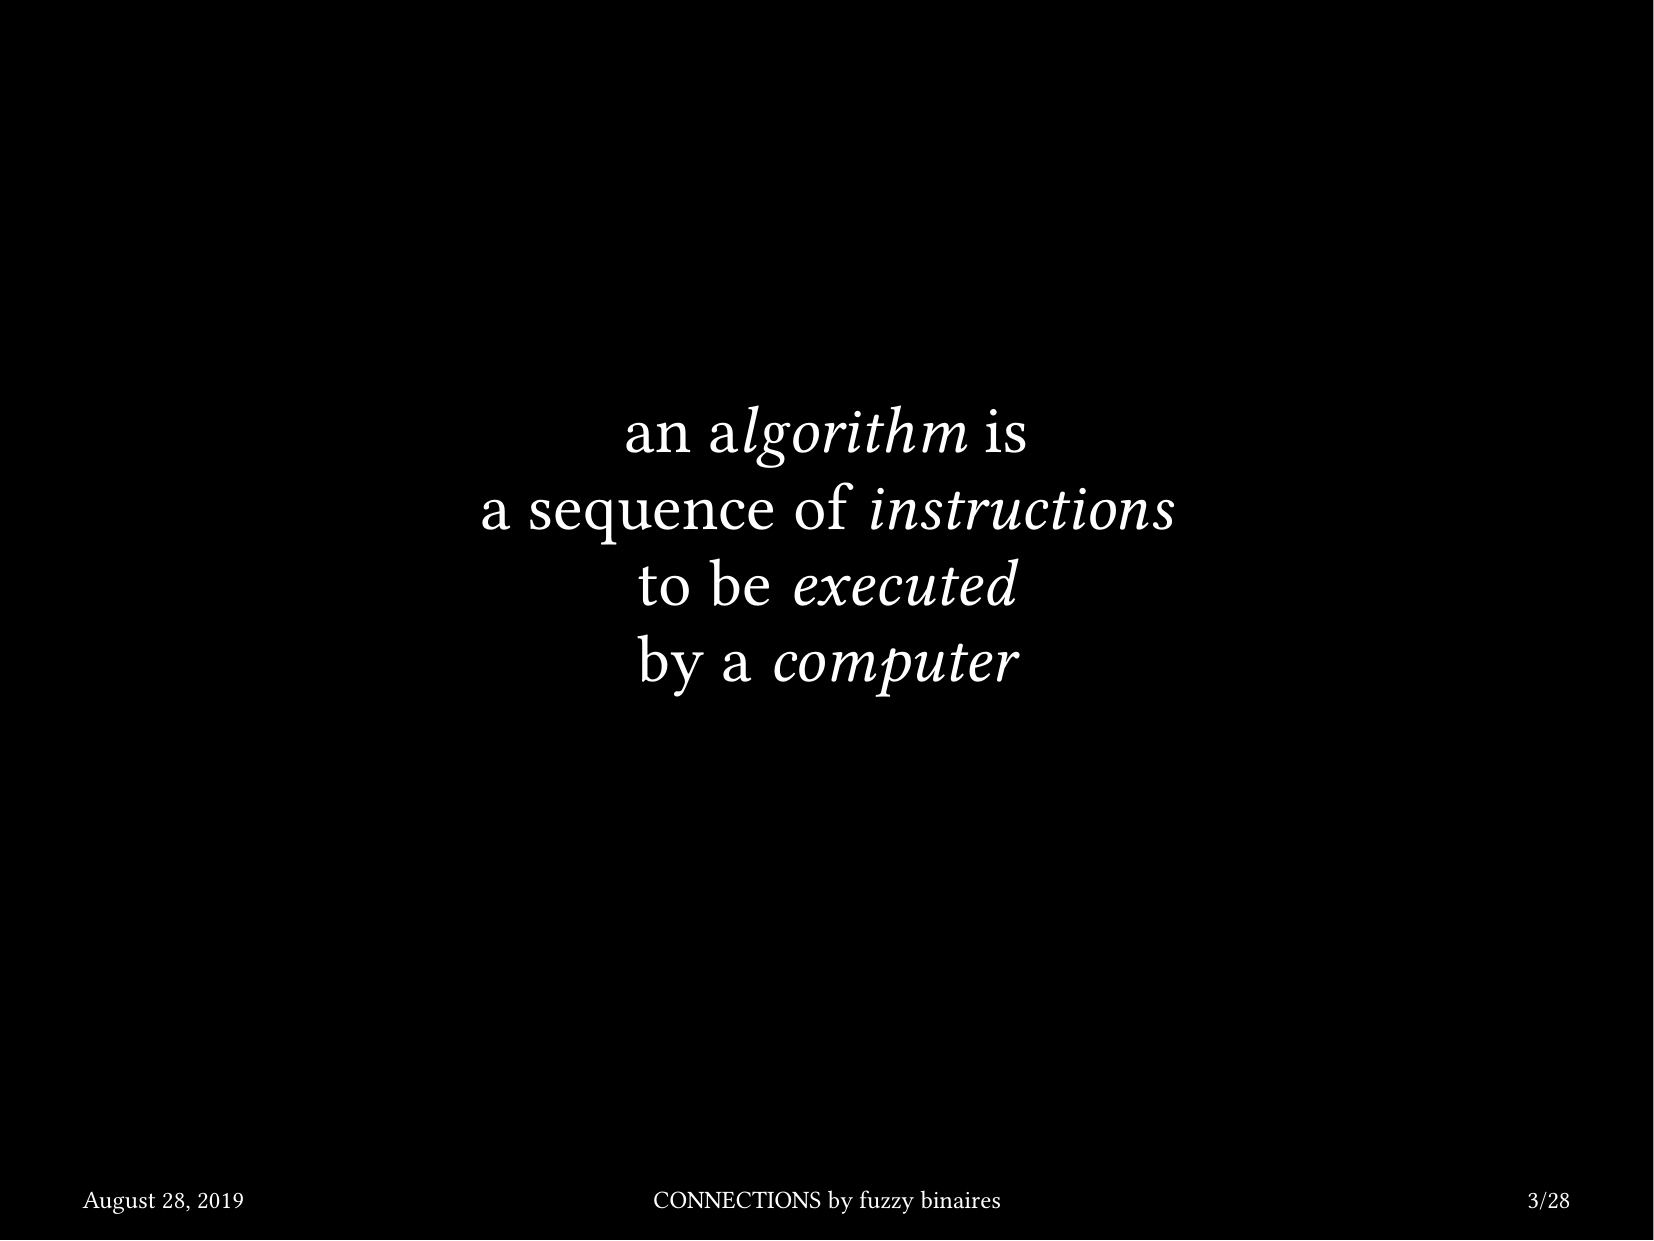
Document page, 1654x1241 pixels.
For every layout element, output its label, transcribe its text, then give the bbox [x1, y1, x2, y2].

subtitle an algorithm is a sequence of instructions to be executed by a computer [82, 240, 1571, 1081]
